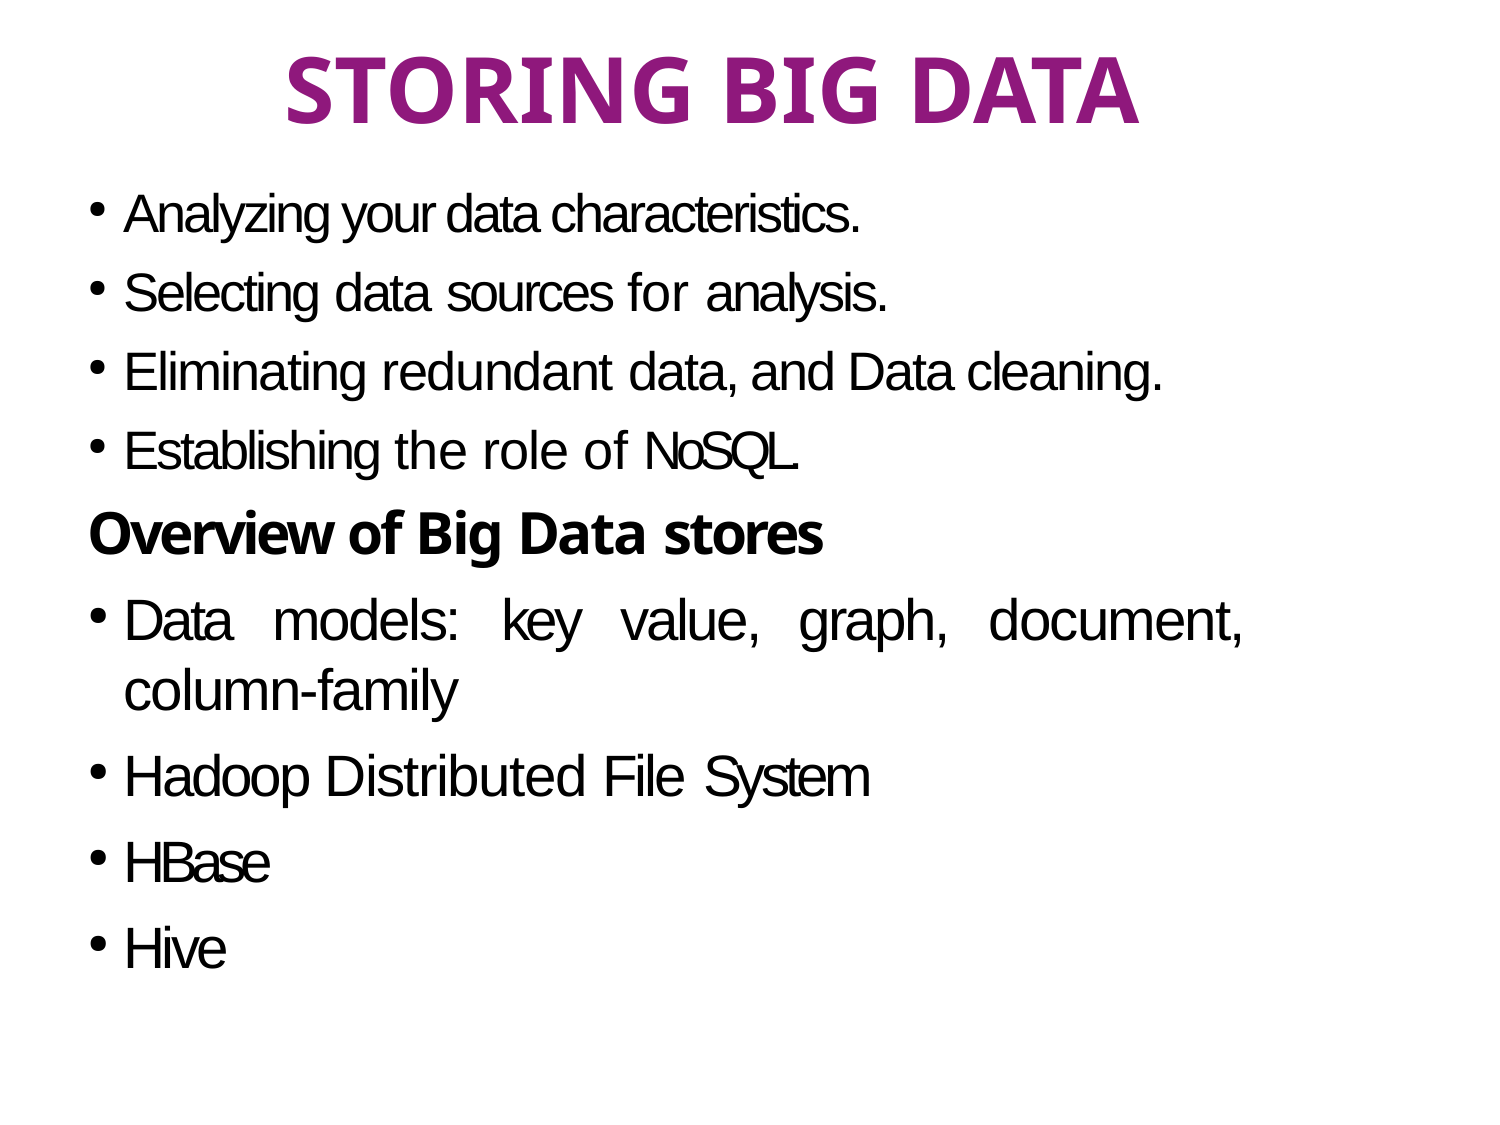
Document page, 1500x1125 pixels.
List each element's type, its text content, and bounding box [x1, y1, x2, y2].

text_box Analyzing your data characteristics. Selecting data sources for analysis. Eliminating redundant data, and Data cleaning. Establishing the role of NoSQL. Overview of Big Data stores Data models: key value, graph, document, column-family Hadoop Distributed File System HBase Hive [87, 159, 1284, 981]
title STORING BIG DATA [282, 29, 1321, 180]
